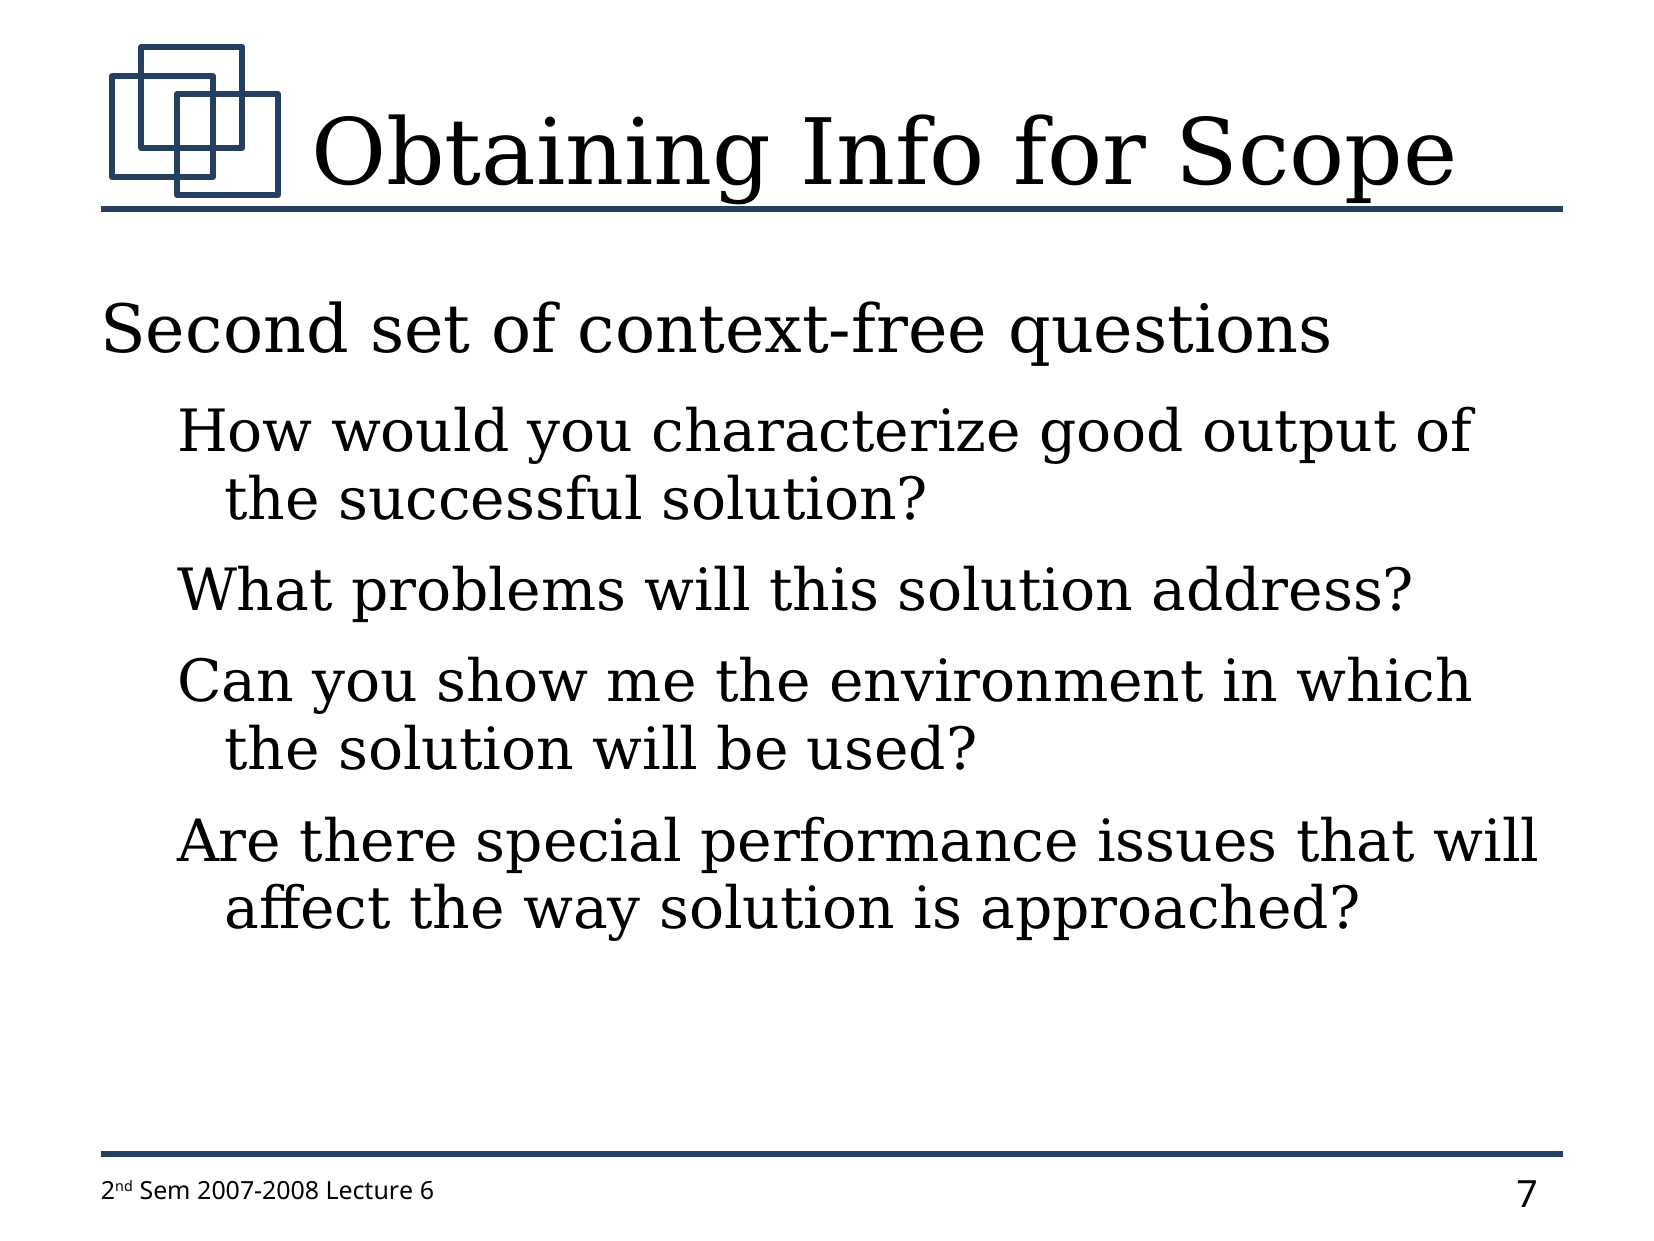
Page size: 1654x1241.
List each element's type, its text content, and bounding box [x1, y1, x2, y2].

list Second set of context-free questions How would you characterize good output of the successful solution? What problems will this solution address? Can you show me the environment in which the solution will be used? Are there special performance issues that will affect the way solution is approached? [82, 290, 1571, 1109]
title Obtaining Info for Scope [82, 49, 1571, 257]
